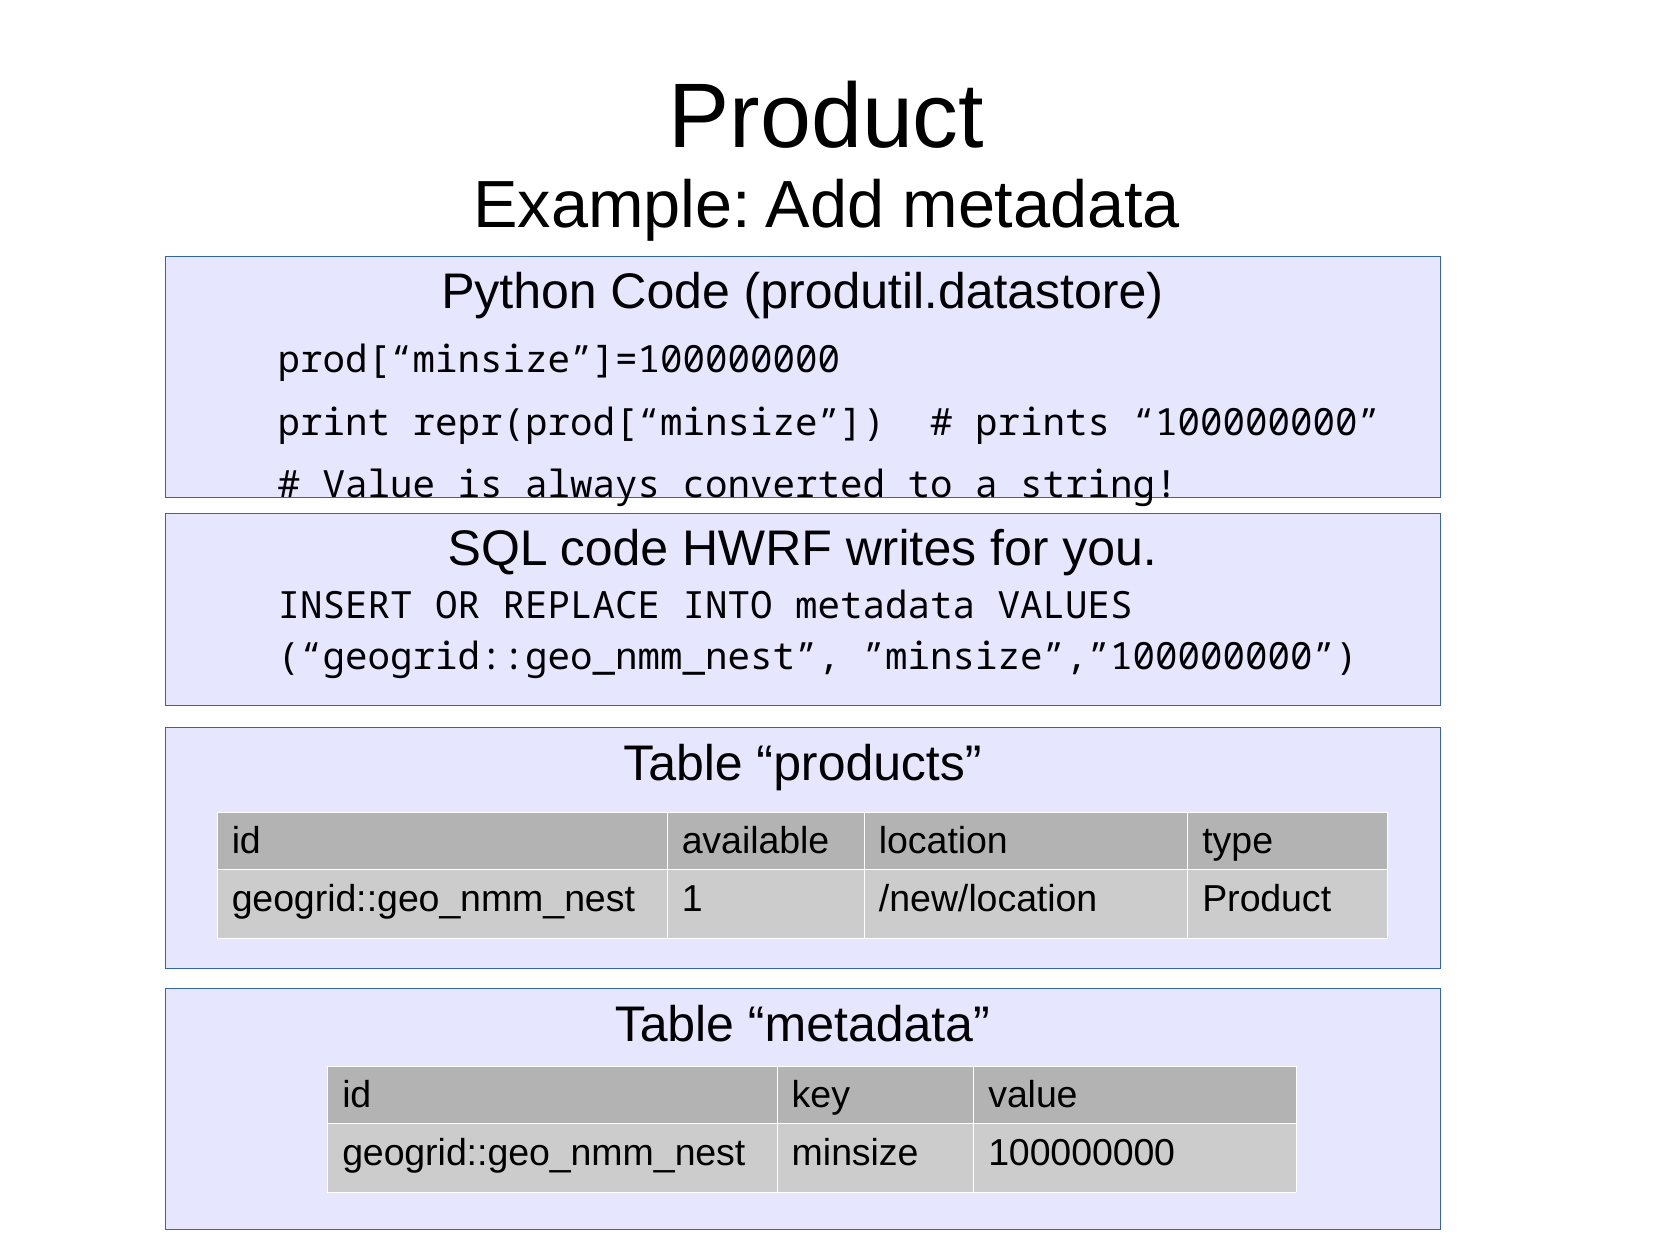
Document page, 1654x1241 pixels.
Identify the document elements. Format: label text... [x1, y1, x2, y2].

text_box SQL code HWRF writes for you. [165, 513, 1441, 706]
table_header type [1188, 813, 1387, 869]
text_box Python Code (produtil.datastore) [628, 477, 1148, 498]
text_box Python Code (produtil.datastore) [165, 256, 1441, 498]
table_cell geogrid::geo_nmm_nest [218, 870, 667, 938]
table_header available [668, 813, 864, 869]
table_cell geogrid::geo_nmm_nest [328, 1124, 777, 1192]
table_cell minsize [778, 1124, 973, 1192]
table_header value [974, 1067, 1296, 1123]
text_box Table “products” [165, 727, 1441, 969]
list prod[“minsize”]=100000000 print repr(prod[“minsize”]) # prints “100000000” # Value is always converted to a string! [206, 332, 1410, 477]
list [465, 988, 1141, 1066]
table_cell /new/location [865, 870, 1187, 938]
table_header id [218, 813, 667, 869]
table_header location [865, 813, 1187, 869]
title Product Example: Add metadata [82, 49, 1571, 257]
list [465, 726, 1141, 812]
list INSERT OR REPLACE INTO metadata VALUES (“geogrid::geo_nmm_nest”, ”minsize”,”100000000”) [206, 578, 1411, 724]
table_header id [328, 1067, 777, 1123]
table_header key [778, 1067, 973, 1123]
table_cell 100000000 [974, 1124, 1296, 1192]
table_cell Product [1188, 870, 1387, 938]
text_box Table “metadata” [165, 988, 1441, 1230]
table_cell 1 [668, 870, 864, 938]
